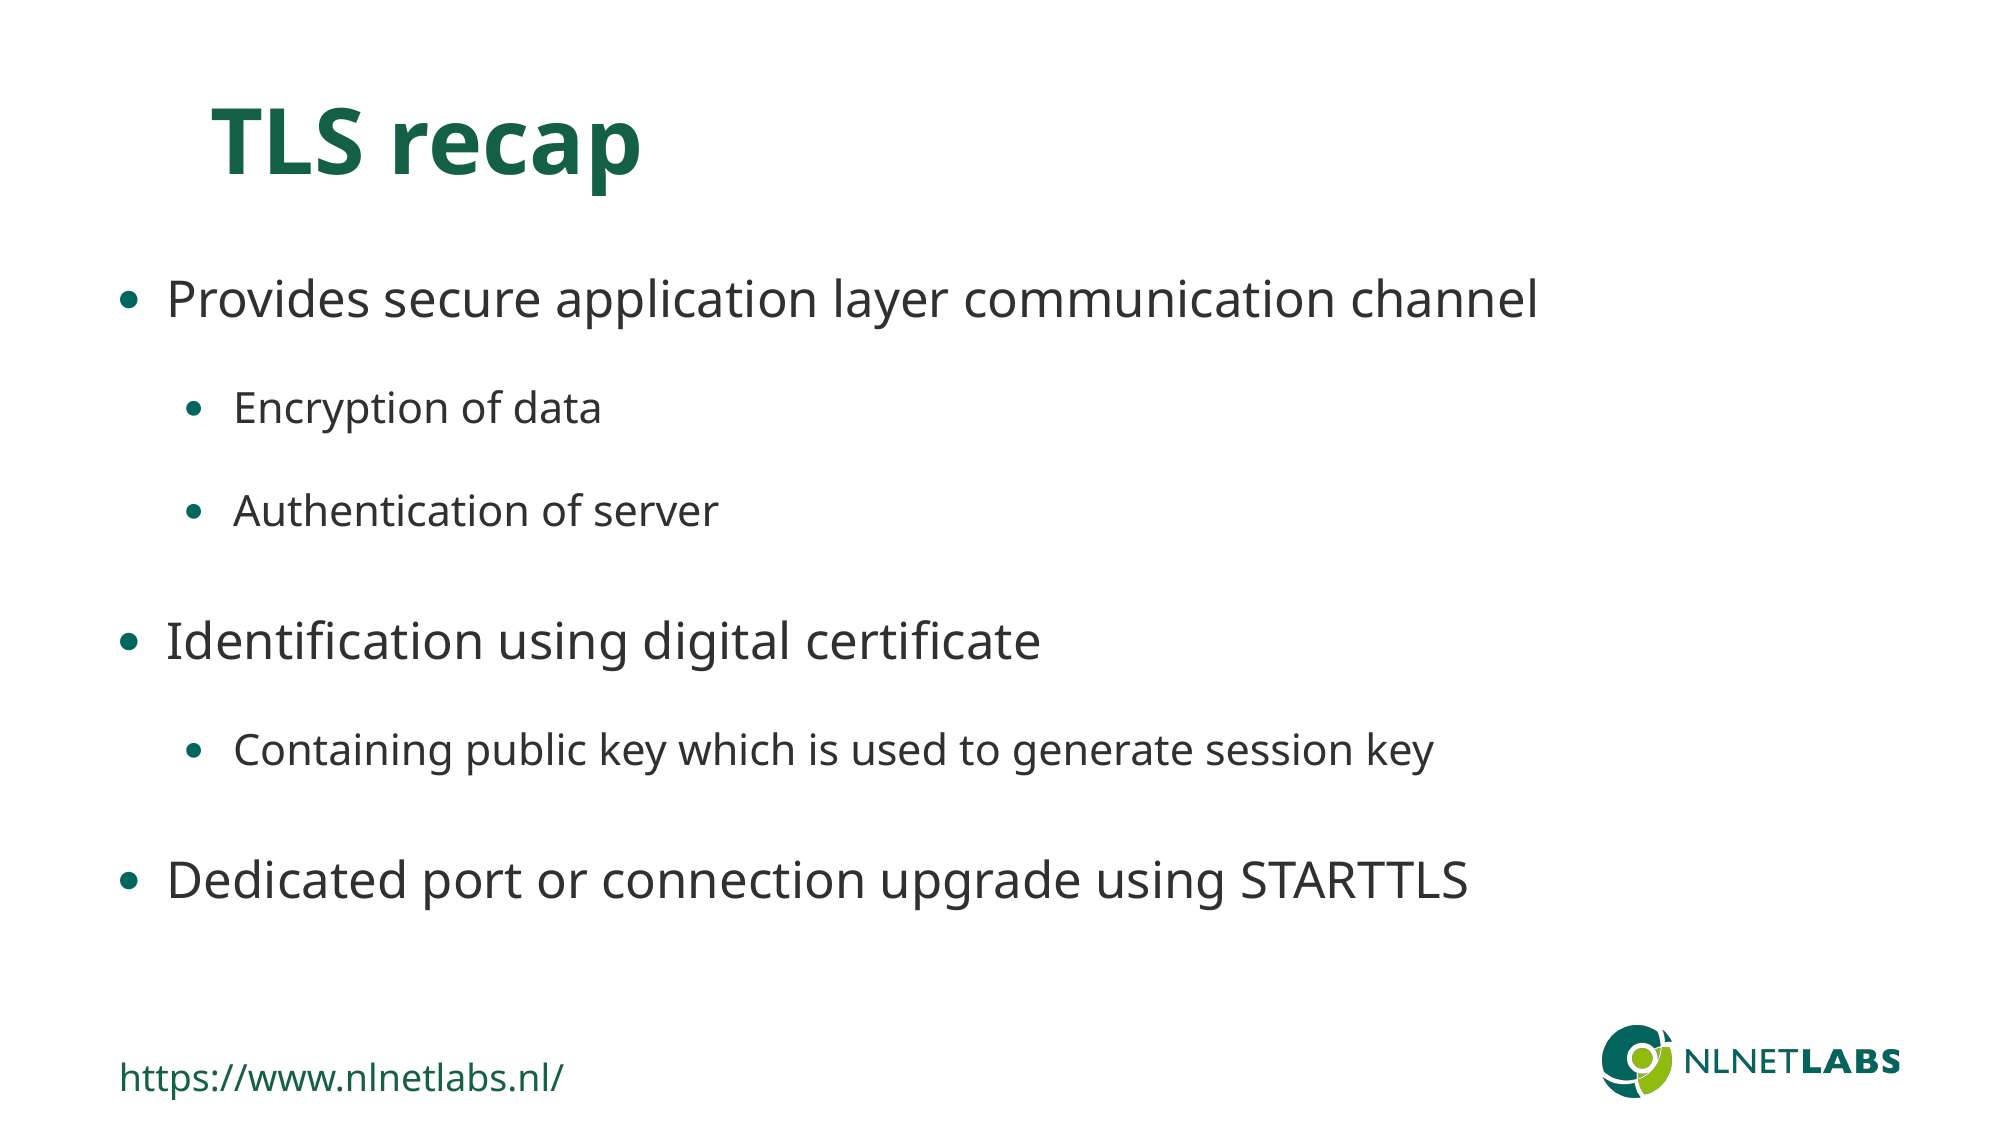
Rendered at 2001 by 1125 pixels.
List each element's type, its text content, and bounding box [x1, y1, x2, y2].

picture [1602, 1025, 1900, 1098]
list Provides secure application layer communication channel Encryption of data Authentication of server Identification using digital certificate Containing public key which is used to generate session key Dedicated port or connection upgrade using STARTTLS [99, 263, 1900, 916]
title TLS recap [210, 44, 1900, 233]
